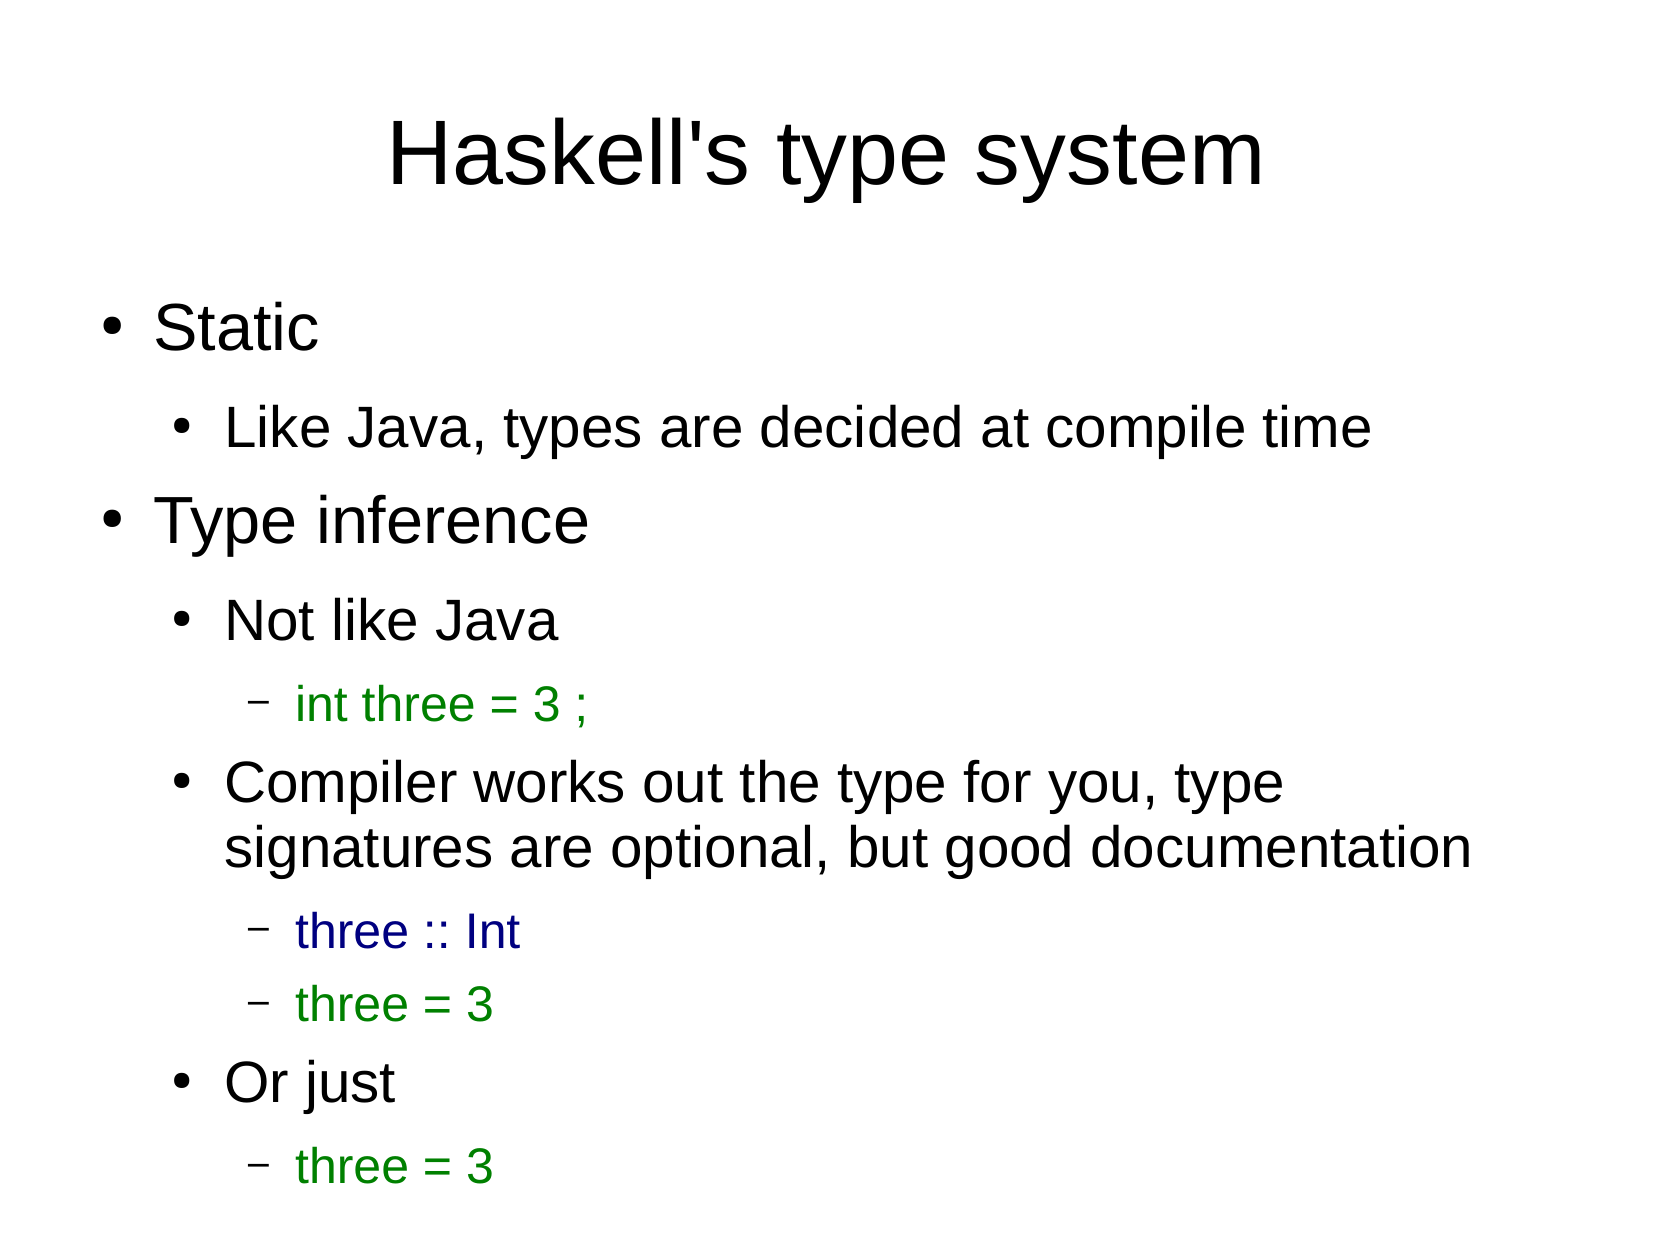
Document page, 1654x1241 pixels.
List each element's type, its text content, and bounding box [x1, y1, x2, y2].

list Static Like Java, types are decided at compile time Type inference Not like Java int three = 3 ; Compiler works out the type for you, type signatures are optional, but good documentation three :: Int three = 3 Or just three = 3 [82, 290, 1571, 1195]
title Haskell's type system [82, 56, 1571, 250]
